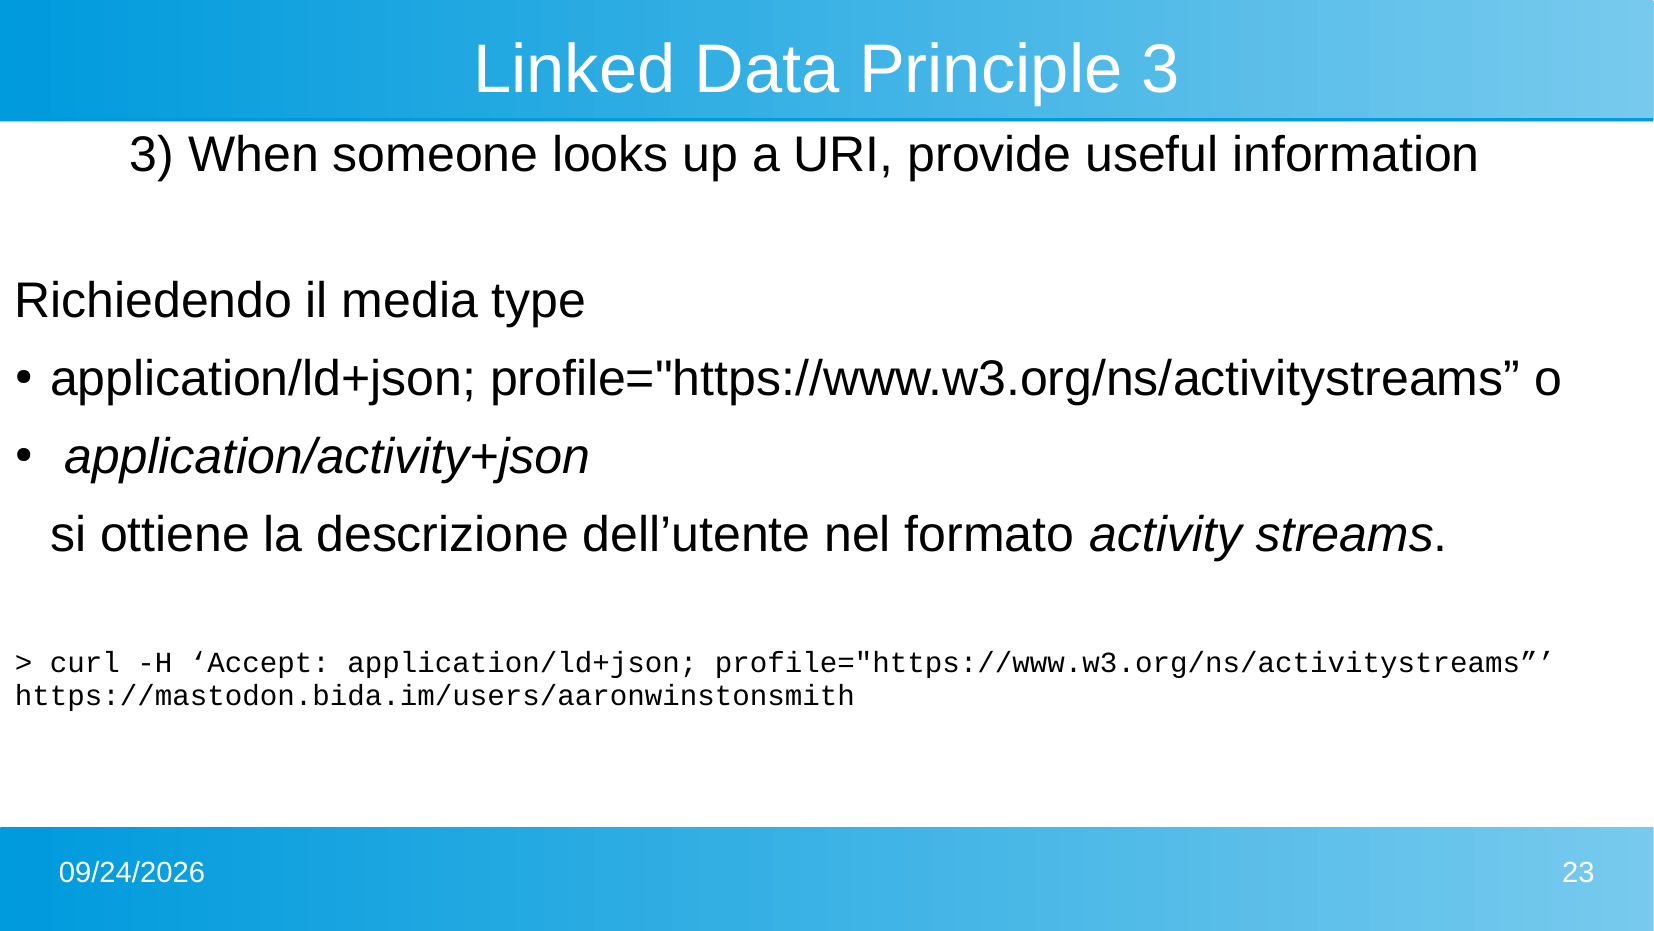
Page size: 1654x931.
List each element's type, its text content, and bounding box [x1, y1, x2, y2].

list 3) When someone looks up a URI, provide useful information [59, 126, 1595, 188]
text_box Richiedendo il media type application/ld+json; profile="https://www.w3.org/ns/activitystreams” o application/activity+json si ottiene la descrizione dell’utente nel formato activity streams. > curl -H ‘Accept: application/ld+json; profile="https://www.w3.org/ns/activitystreams”’ https://mastodon.bida.im/users/aaronwinstonsmith [0, 264, 1654, 722]
title Linked Data Principle 3 [59, 29, 1595, 108]
